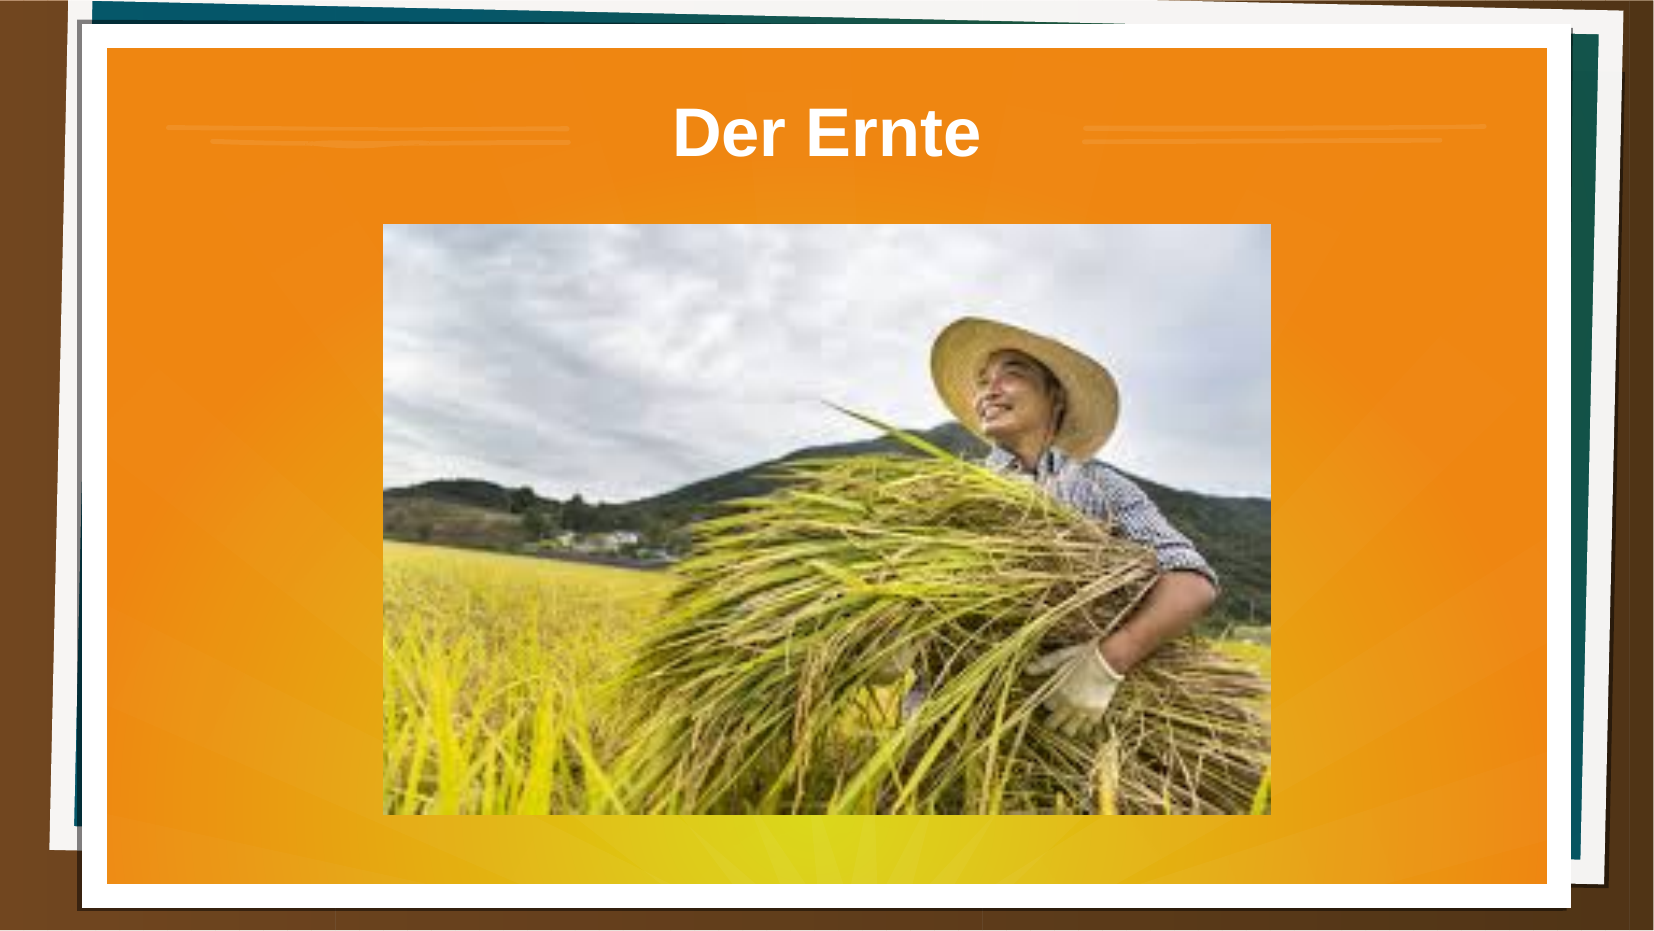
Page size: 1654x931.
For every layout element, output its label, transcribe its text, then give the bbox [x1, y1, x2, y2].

title Der Ernte [566, 59, 1087, 207]
picture [383, 224, 1271, 815]
